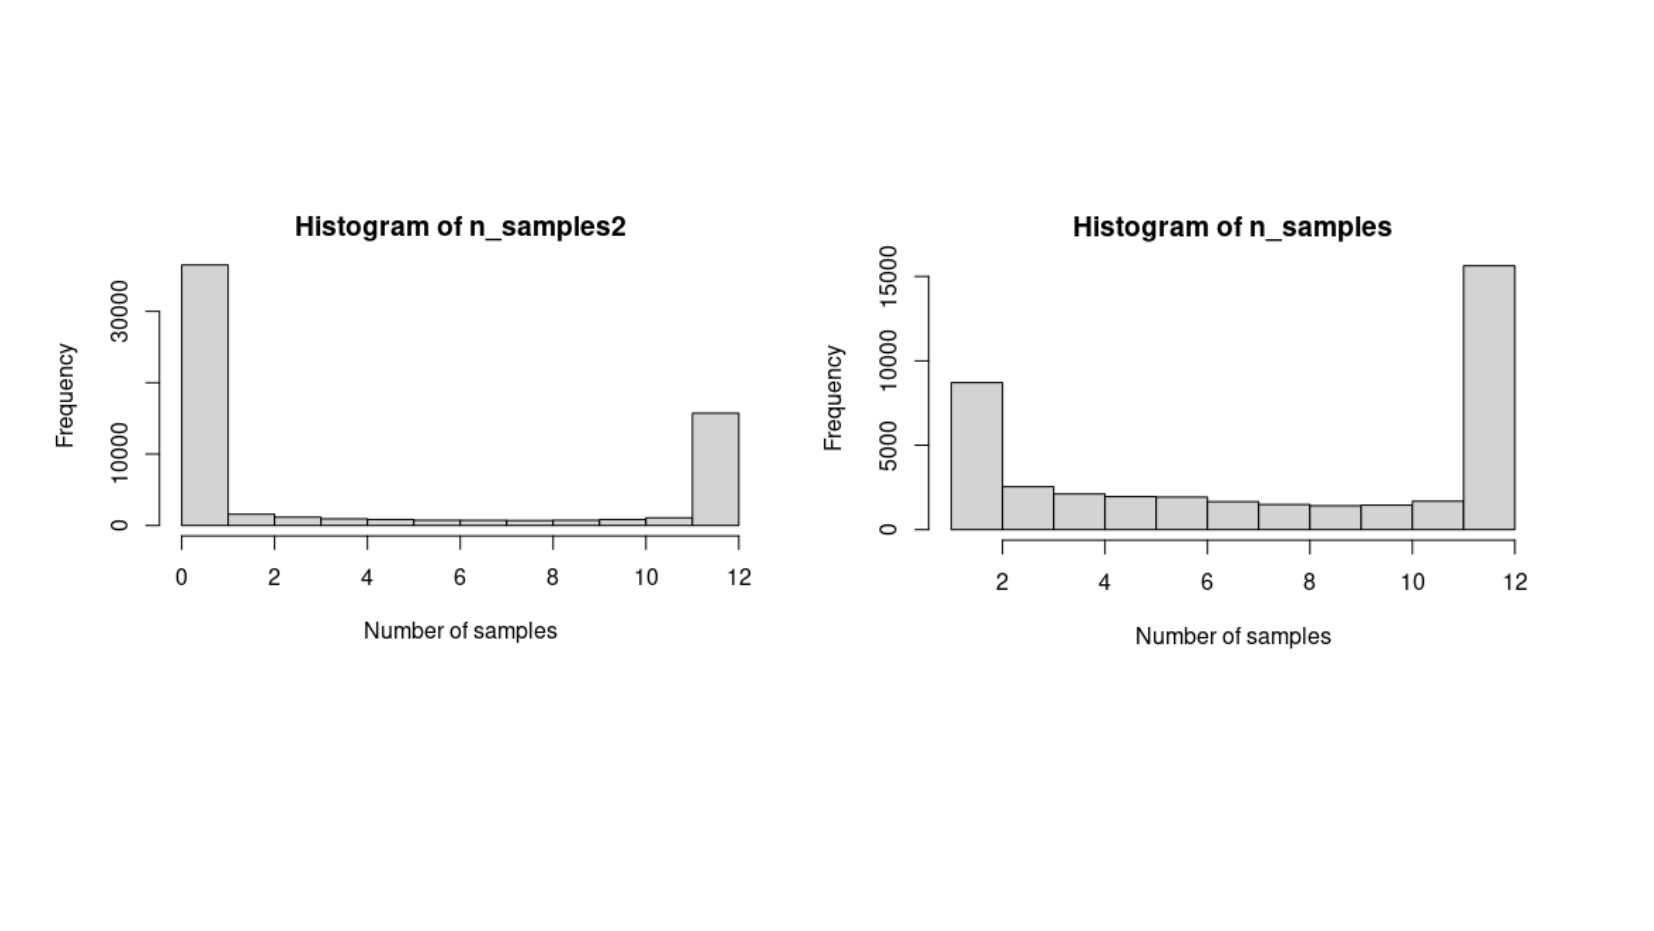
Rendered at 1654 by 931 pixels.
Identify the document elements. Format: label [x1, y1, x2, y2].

picture [49, 198, 1595, 680]
